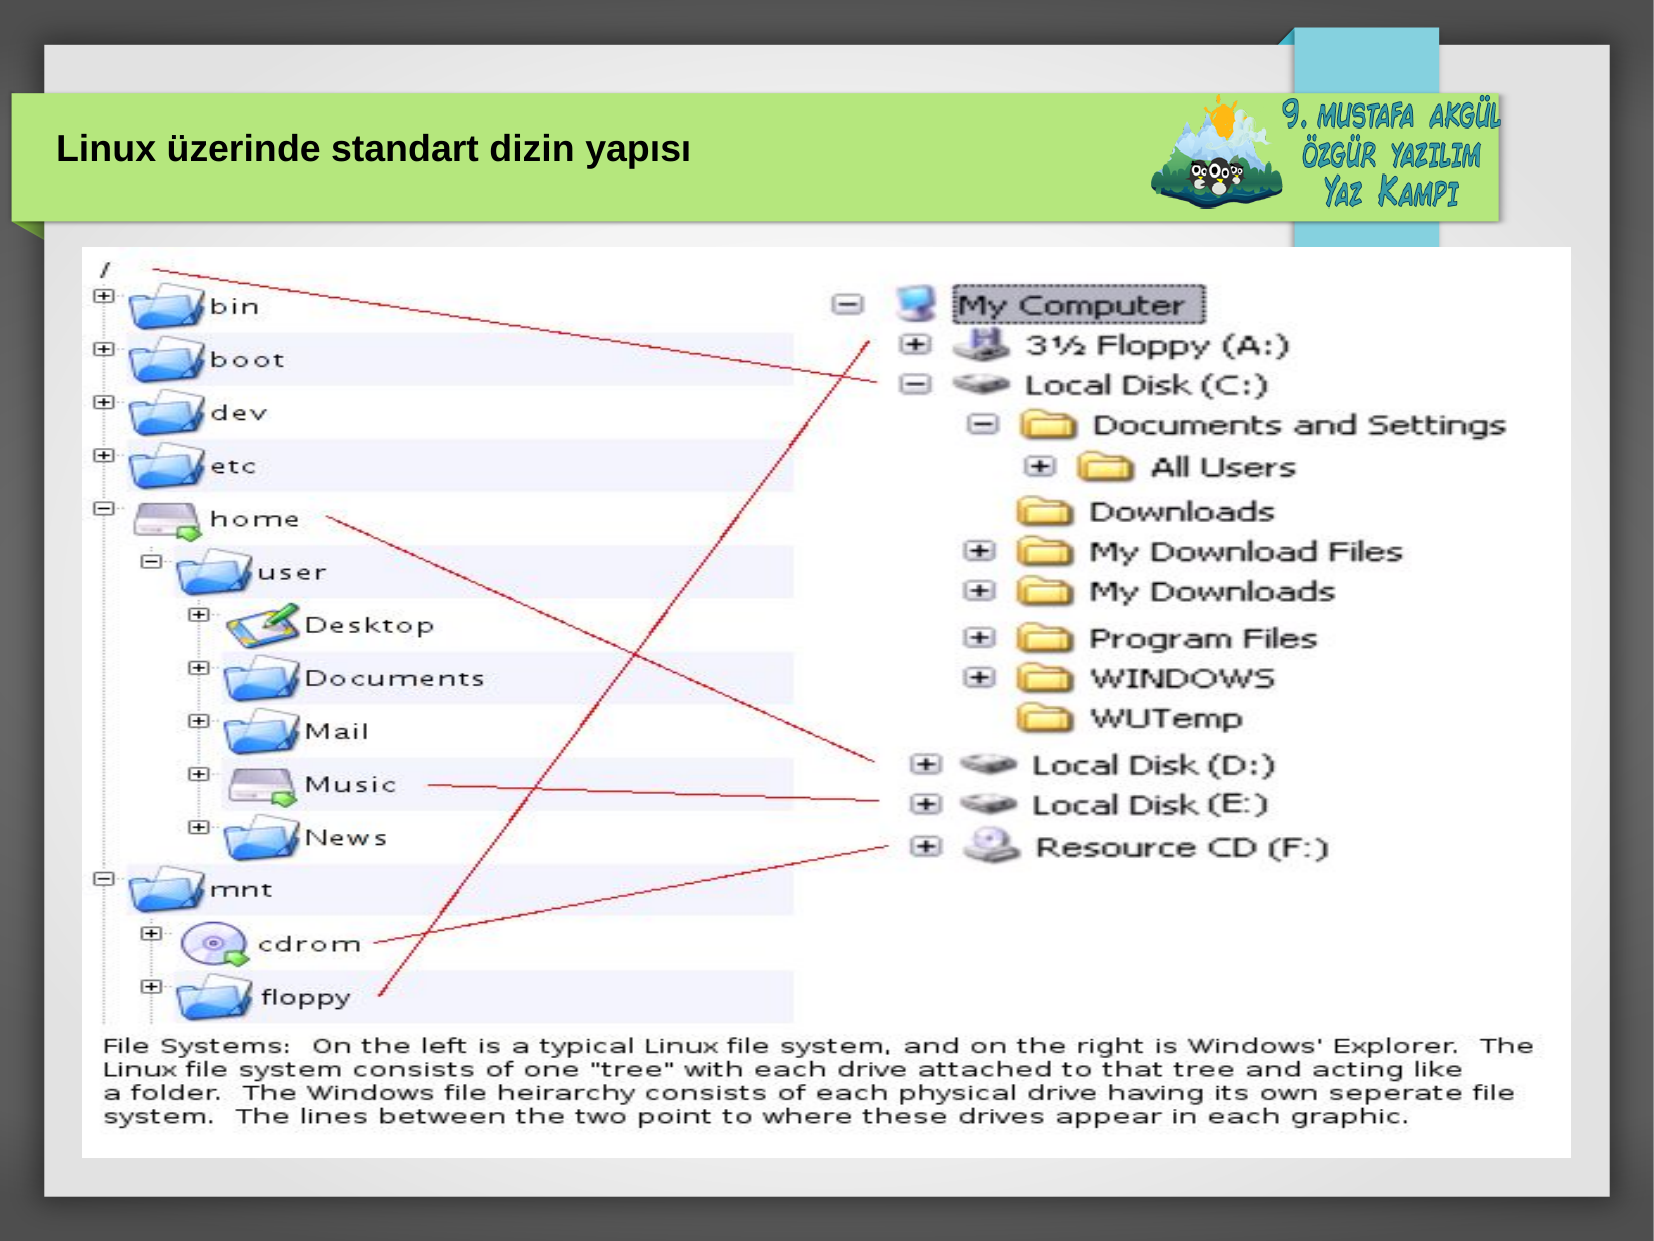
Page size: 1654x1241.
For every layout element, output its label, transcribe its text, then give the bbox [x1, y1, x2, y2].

picture [0, 0, 1654, 1241]
text_box Linux üzerinde standart dizin yapısı [41, 120, 1134, 220]
